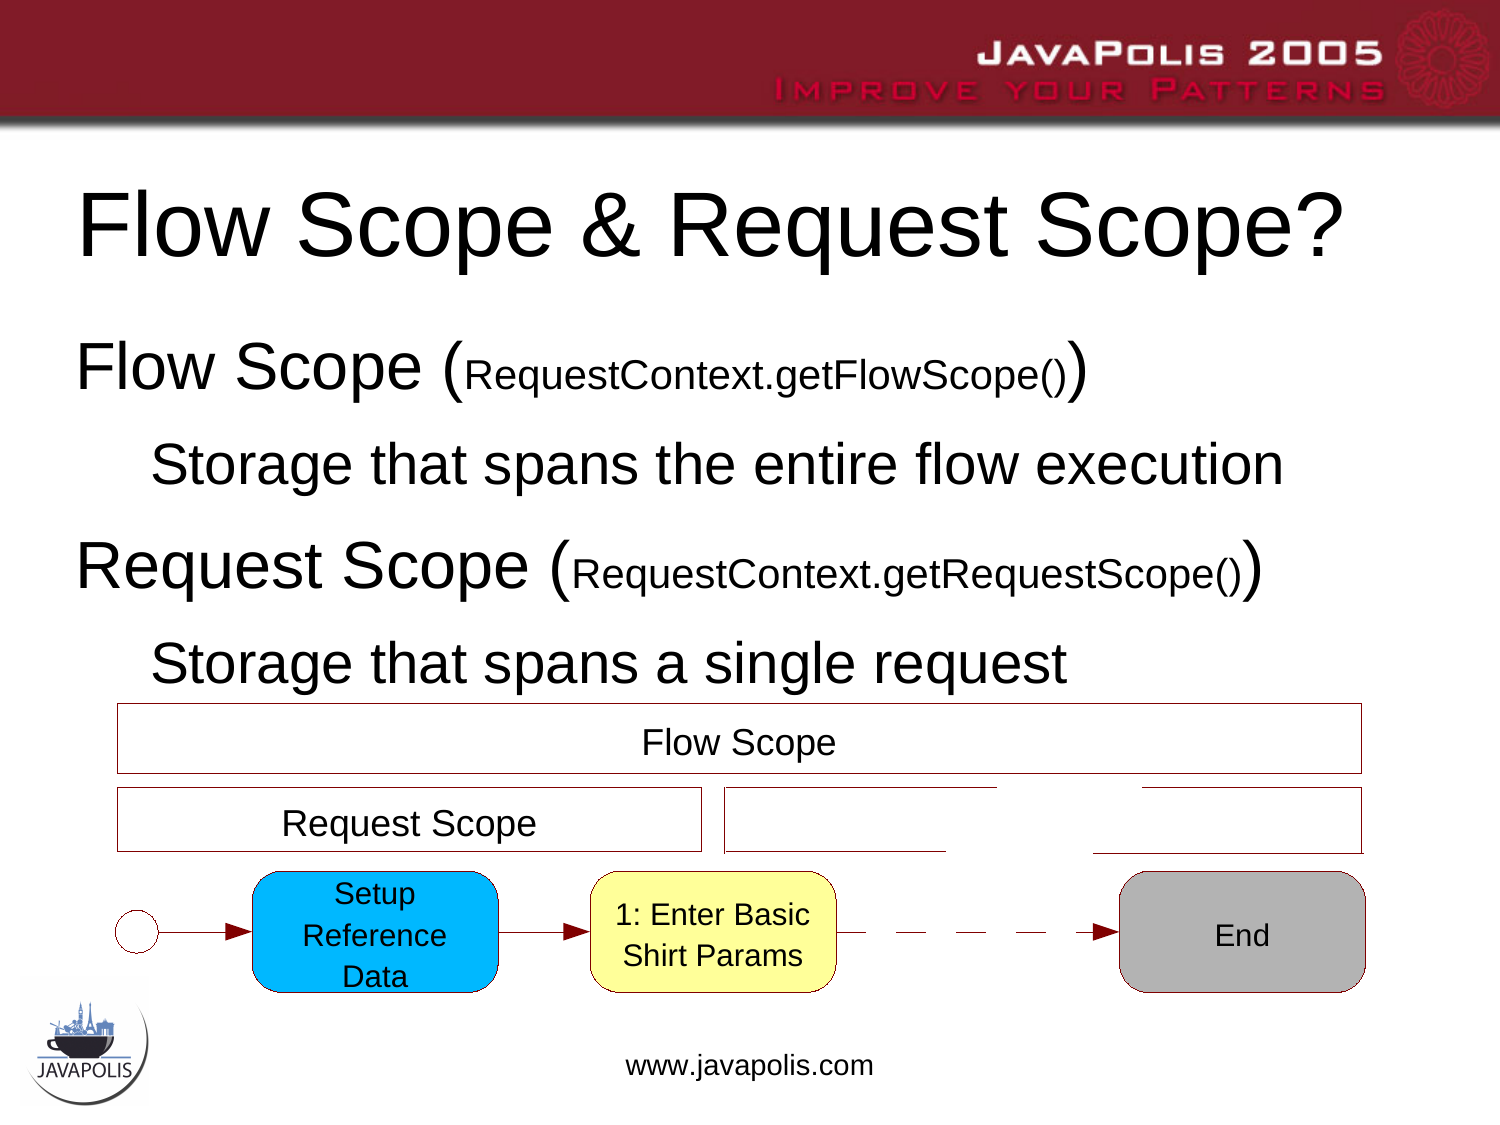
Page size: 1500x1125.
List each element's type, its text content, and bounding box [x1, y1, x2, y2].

list Flow Scope (RequestContext.getFlowScope()) Storage that spans the entire flow execution Request Scope (RequestContext.getRequestScope()) Storage that spans a single request [75, 314, 1426, 1012]
title Flow Scope & Request Scope? [76, 148, 1424, 279]
picture [0, 0, 1500, 140]
picture [20, 976, 149, 1106]
